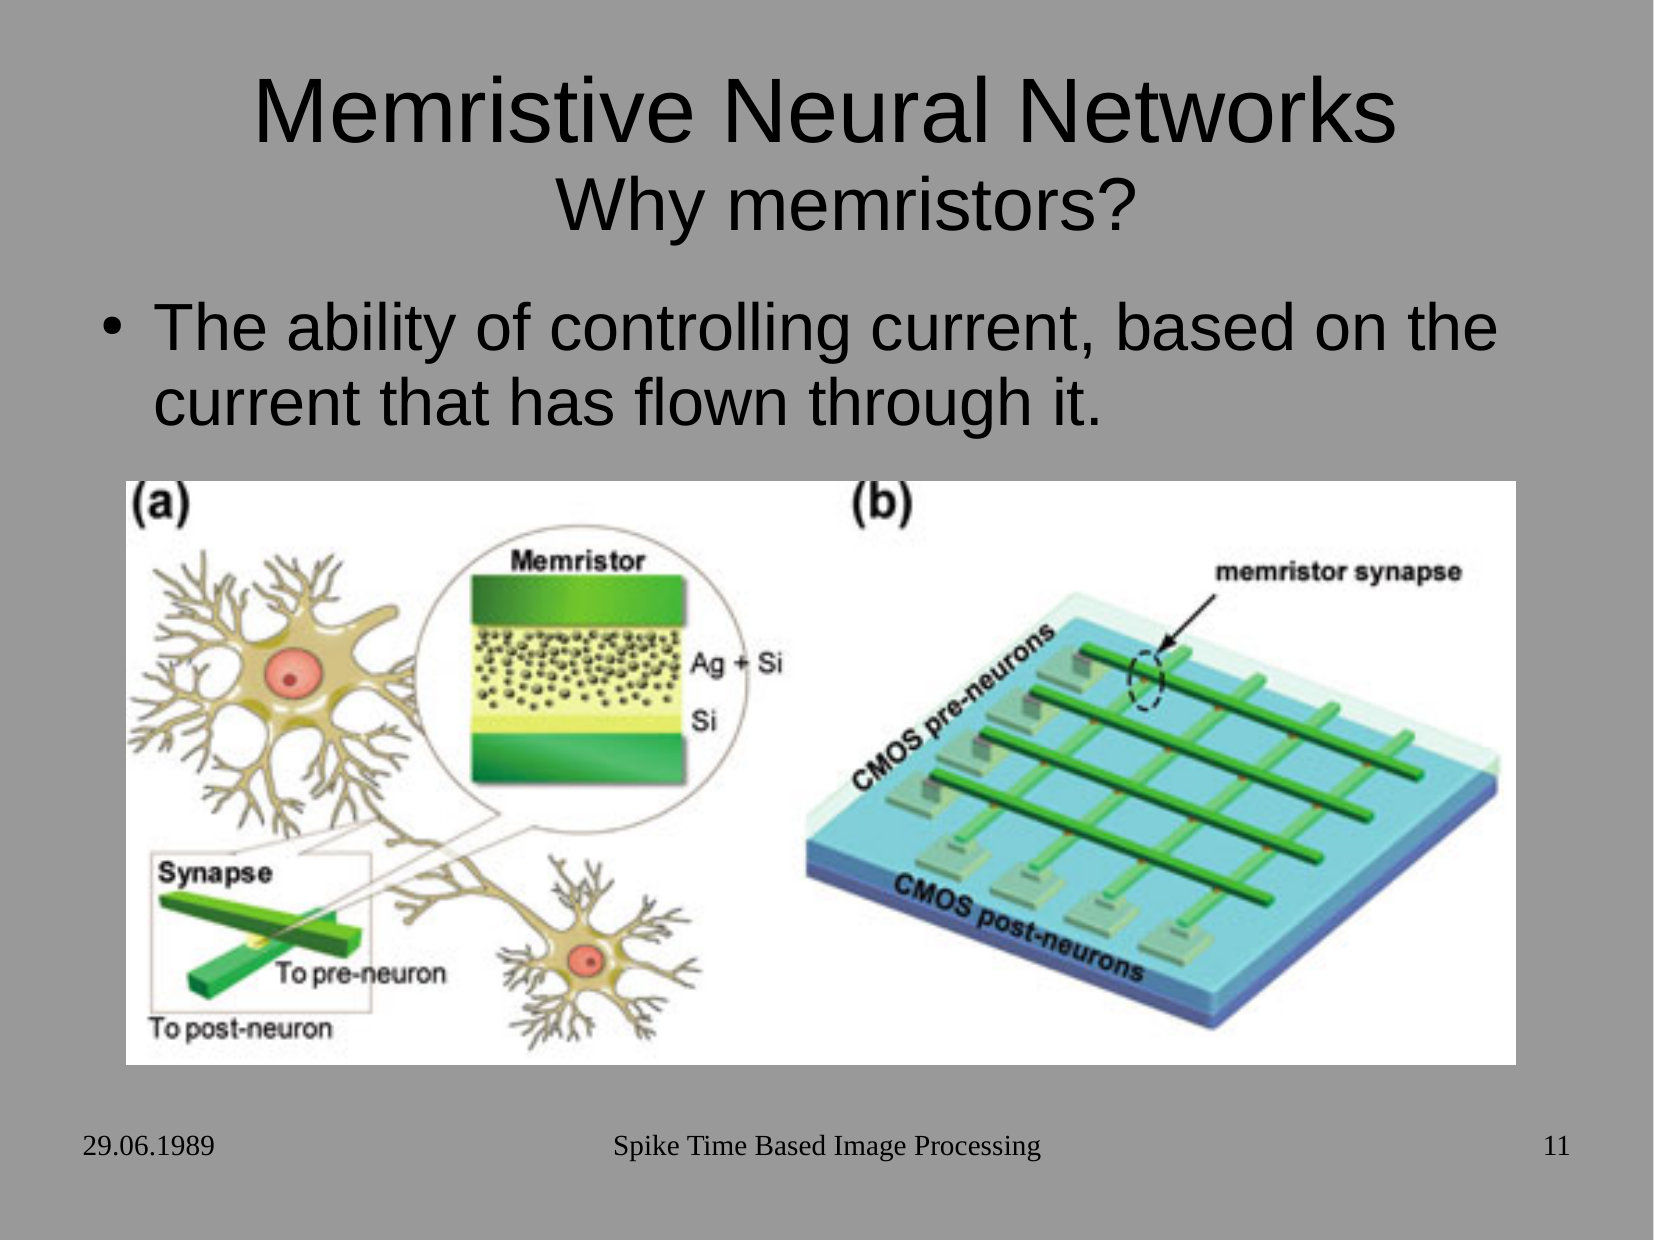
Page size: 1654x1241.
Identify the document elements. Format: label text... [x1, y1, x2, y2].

picture [126, 481, 1516, 1066]
title Memristive Neural Networks Why memristors? [82, 49, 1571, 257]
list The ability of controlling current, based on the current that has flown through it. [82, 290, 1571, 1010]
